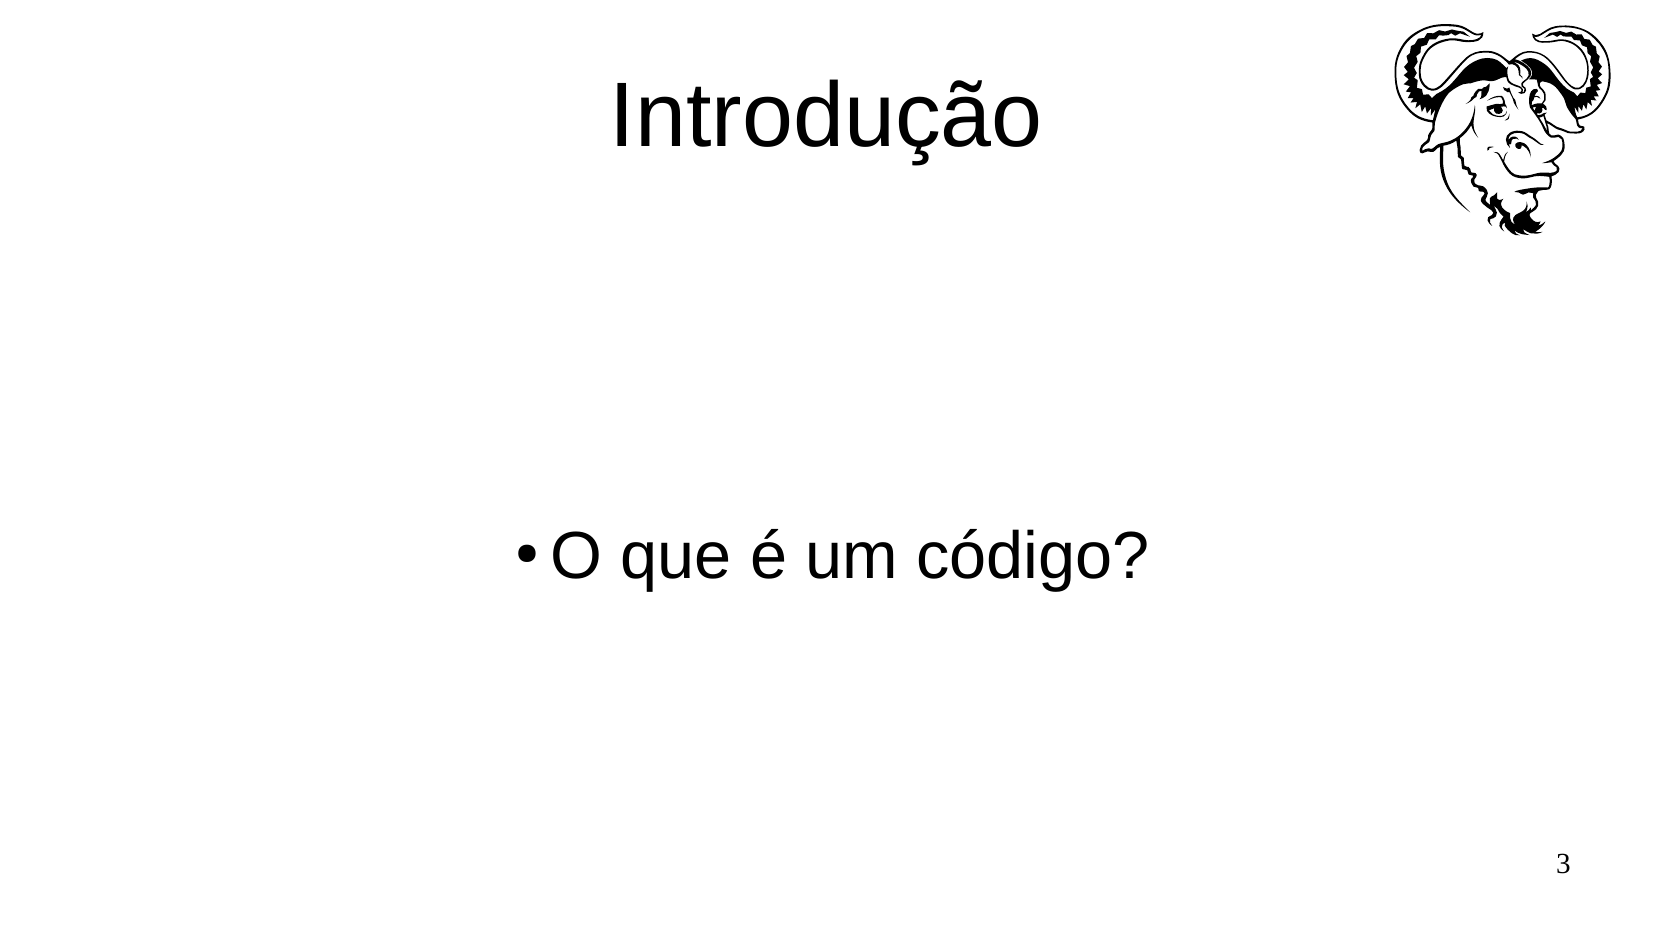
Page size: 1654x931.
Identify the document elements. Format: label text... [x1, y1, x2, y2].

picture [1394, 24, 1611, 236]
subtitle O que é um código? [75, 255, 1591, 856]
title Introdução [82, 37, 1394, 193]
